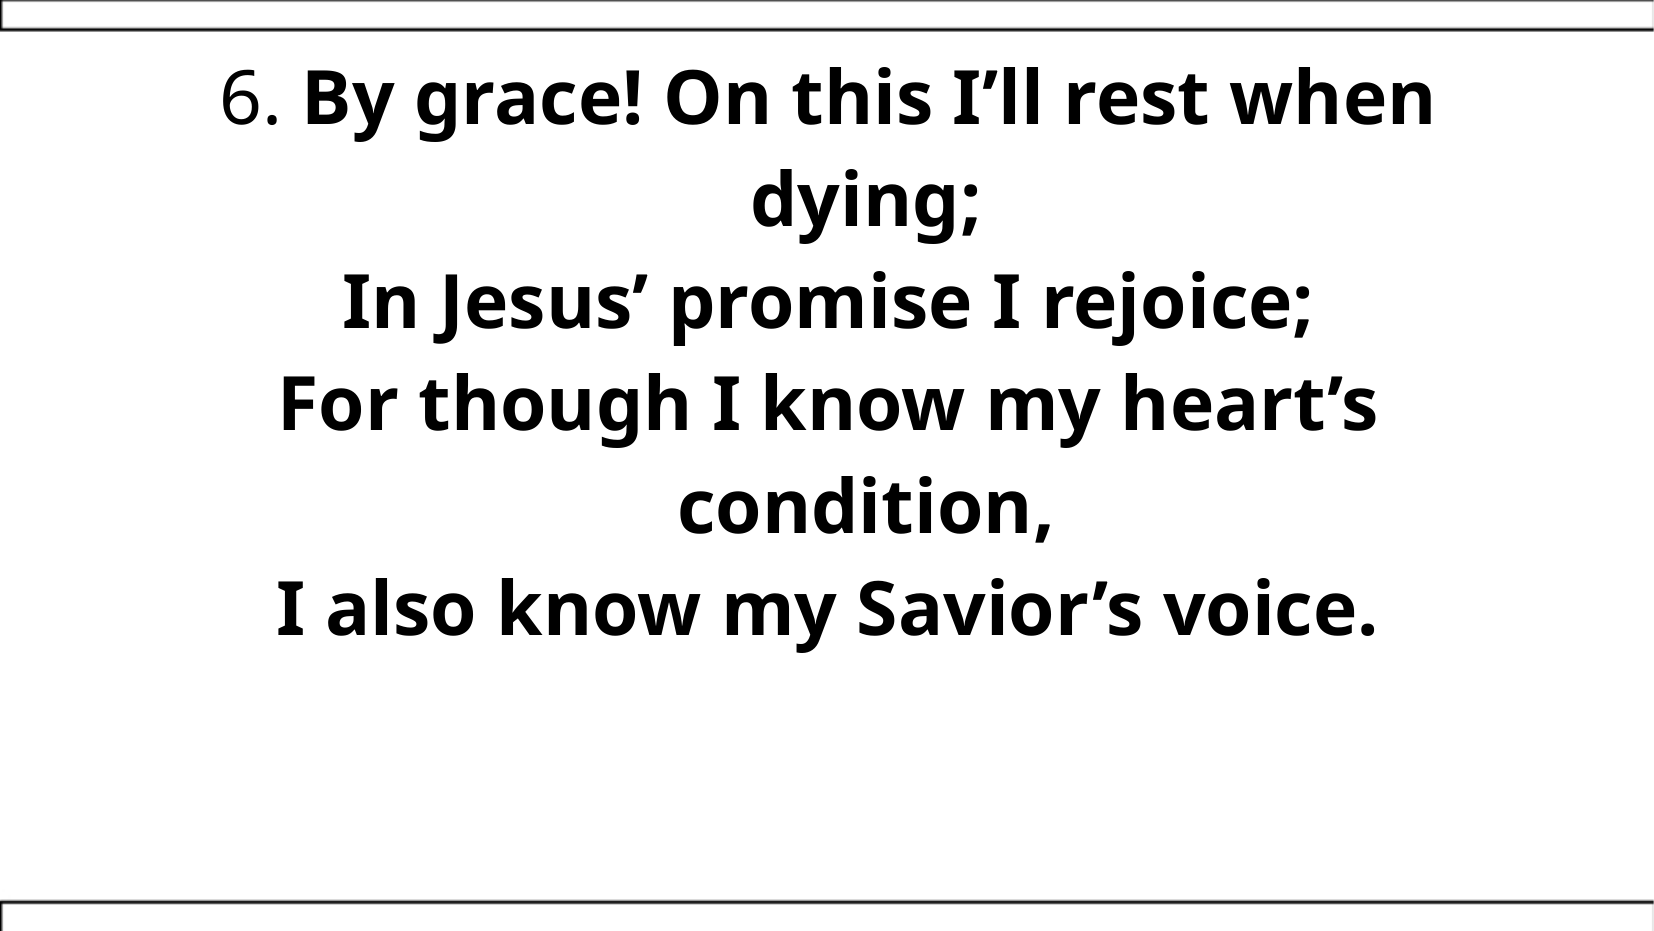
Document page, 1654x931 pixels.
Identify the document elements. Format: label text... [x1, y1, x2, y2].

picture [0, 0, 1654, 931]
text_box 6. By grace! On this I’ll rest when dying; In Jesus’ promise I rejoice; For though I know my heart’s condition, I also know my Savior’s voice. [101, 36, 1557, 451]
